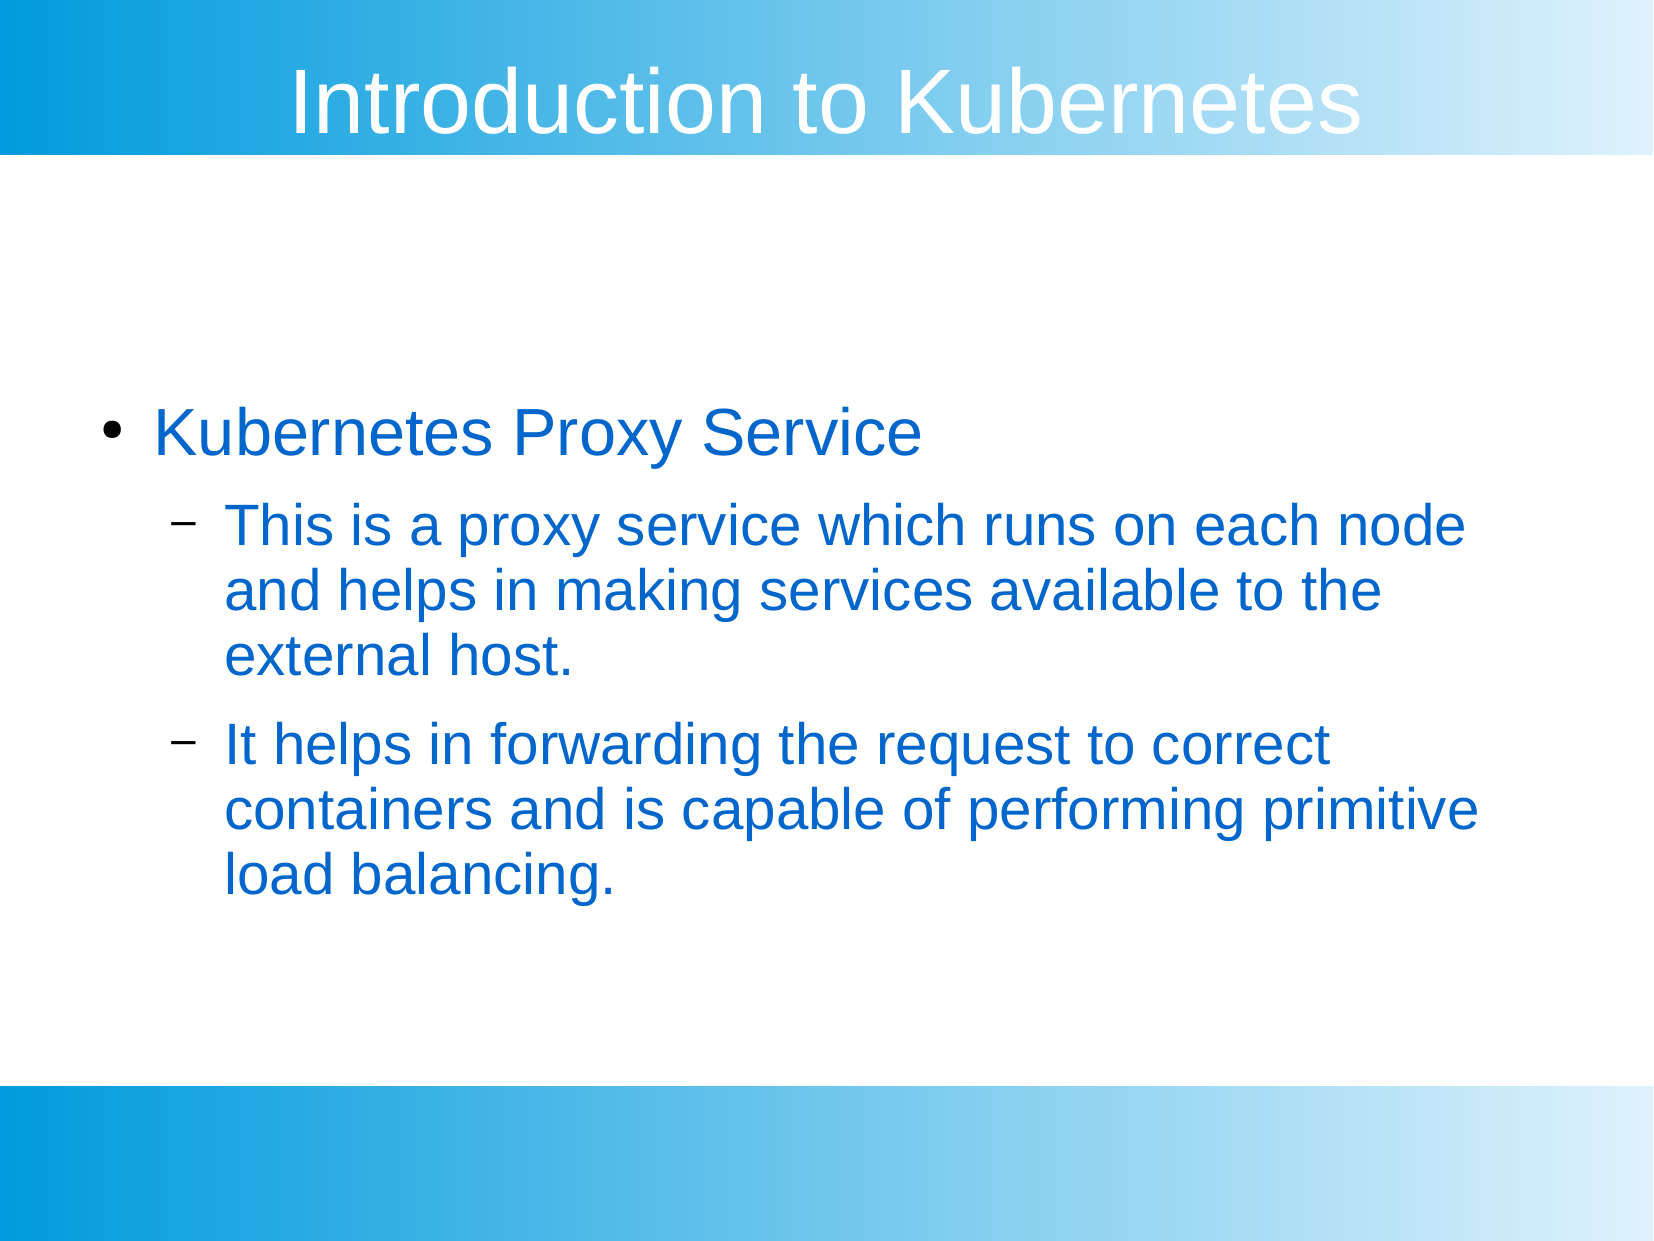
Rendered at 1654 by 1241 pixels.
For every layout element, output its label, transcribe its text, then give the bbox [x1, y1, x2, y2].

list Kubernetes Proxy Service This is a proxy service which runs on each node and helps in making services available to the external host. It helps in forwarding the request to correct containers and is capable of performing primitive load balancing. [82, 290, 1571, 756]
title Introduction to Kubernetes [82, 49, 1571, 155]
